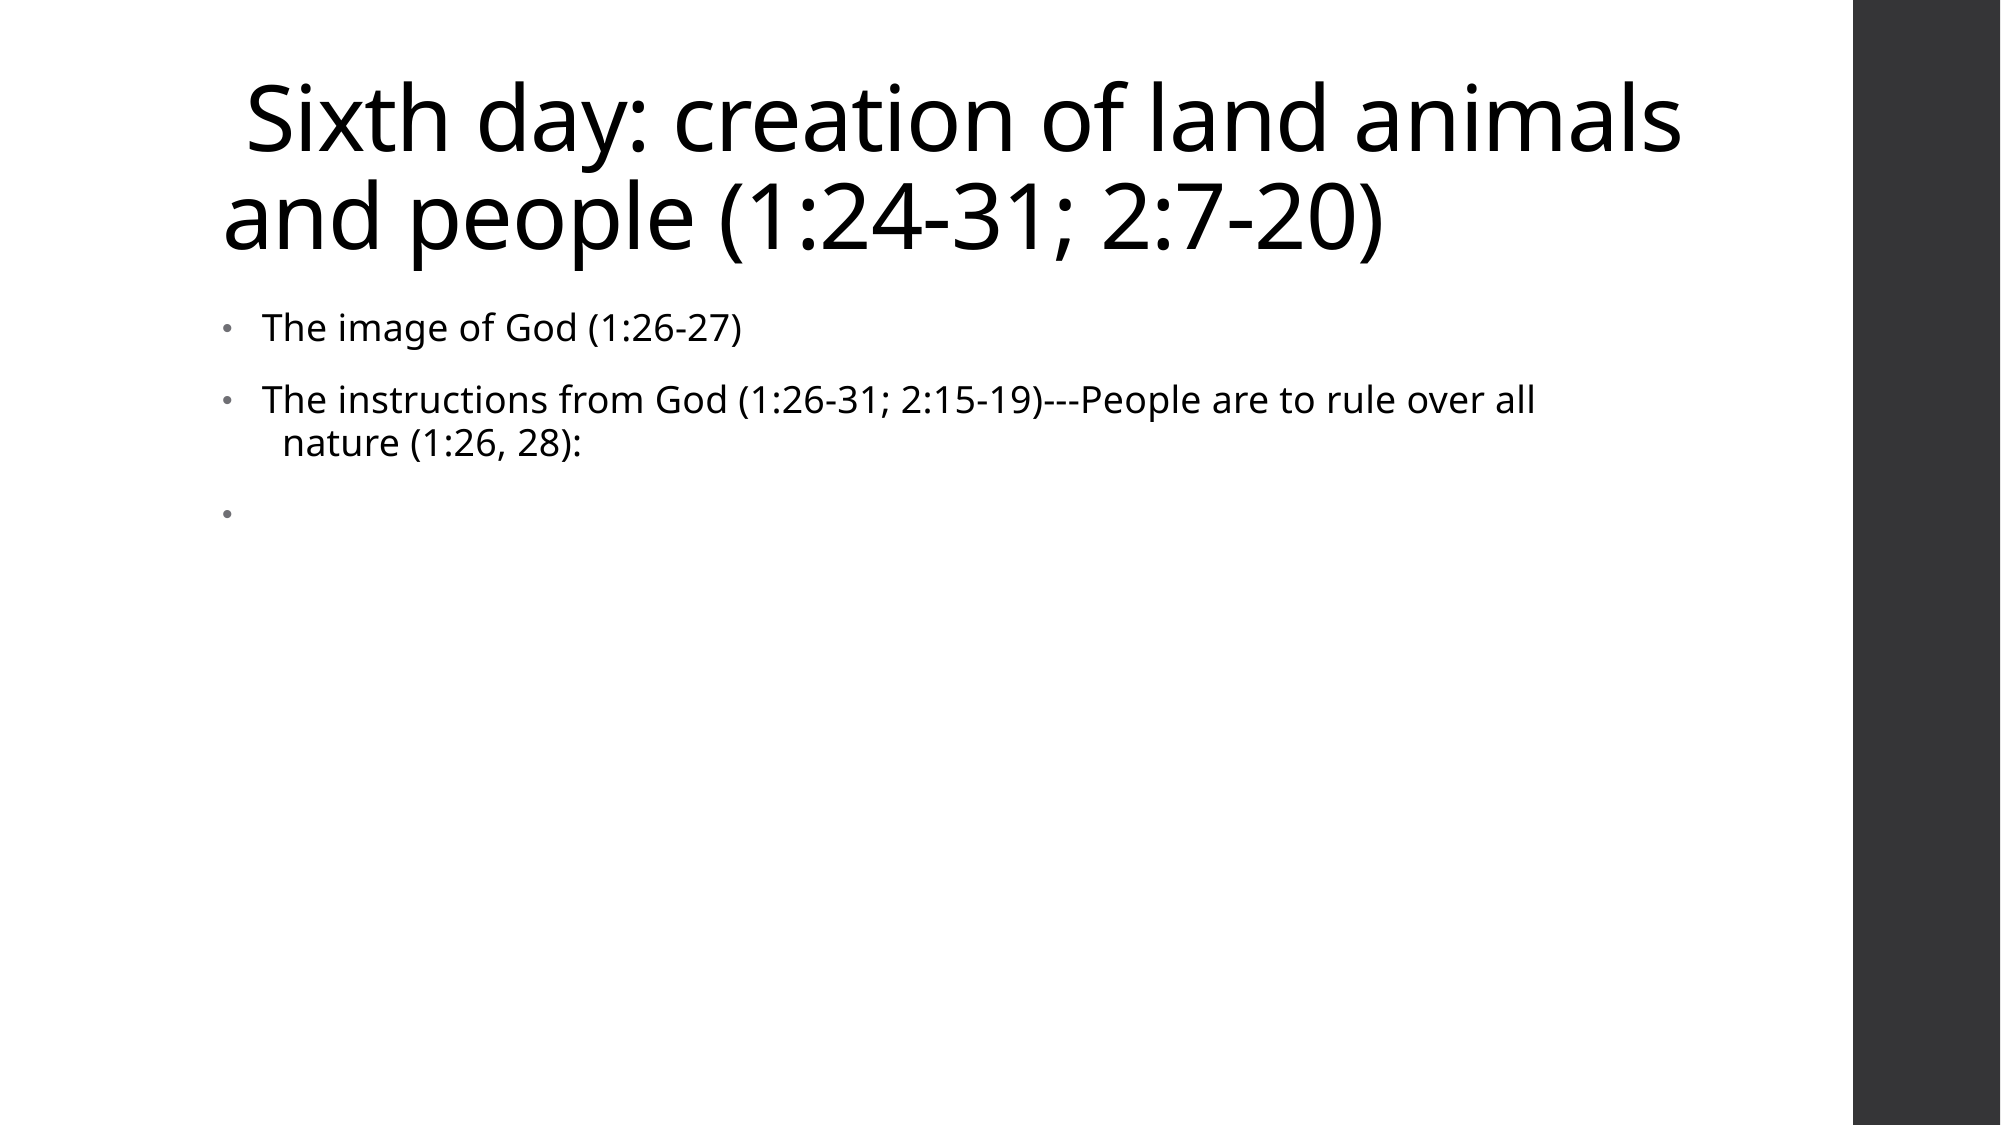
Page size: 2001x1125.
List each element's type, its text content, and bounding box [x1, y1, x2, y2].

title Sixth day: creation of land animals and people (1:24-31; 2:7-20) [206, 60, 1797, 278]
list The image of God (1:26-27) The instructions from God (1:26-31; 2:15-19)---People are to rule over all nature (1:26, 28): [206, 299, 1617, 1014]
